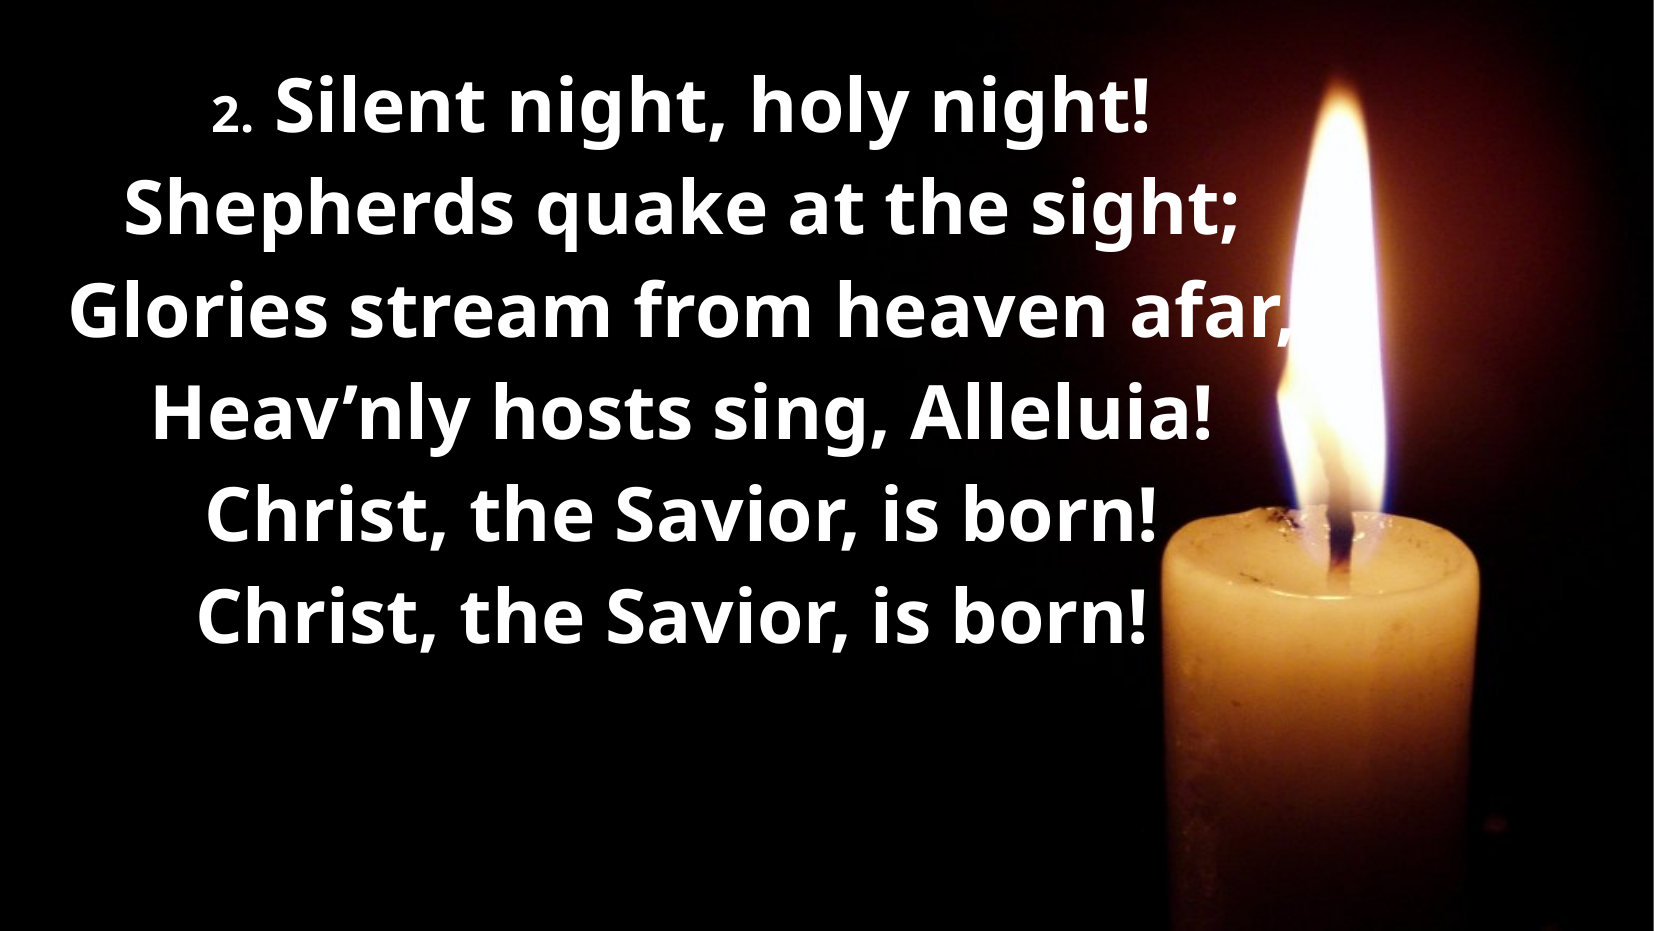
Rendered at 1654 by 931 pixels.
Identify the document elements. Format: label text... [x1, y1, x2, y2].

text_box 2. Silent night, holy night! Shepherds quake at the sight; Glories stream from heaven afar, Heav’nly hosts sing, Alleluia! Christ, the Savior, is born! Christ, the Savior, is born! [30, 45, 1336, 682]
picture [0, 0, 1654, 931]
